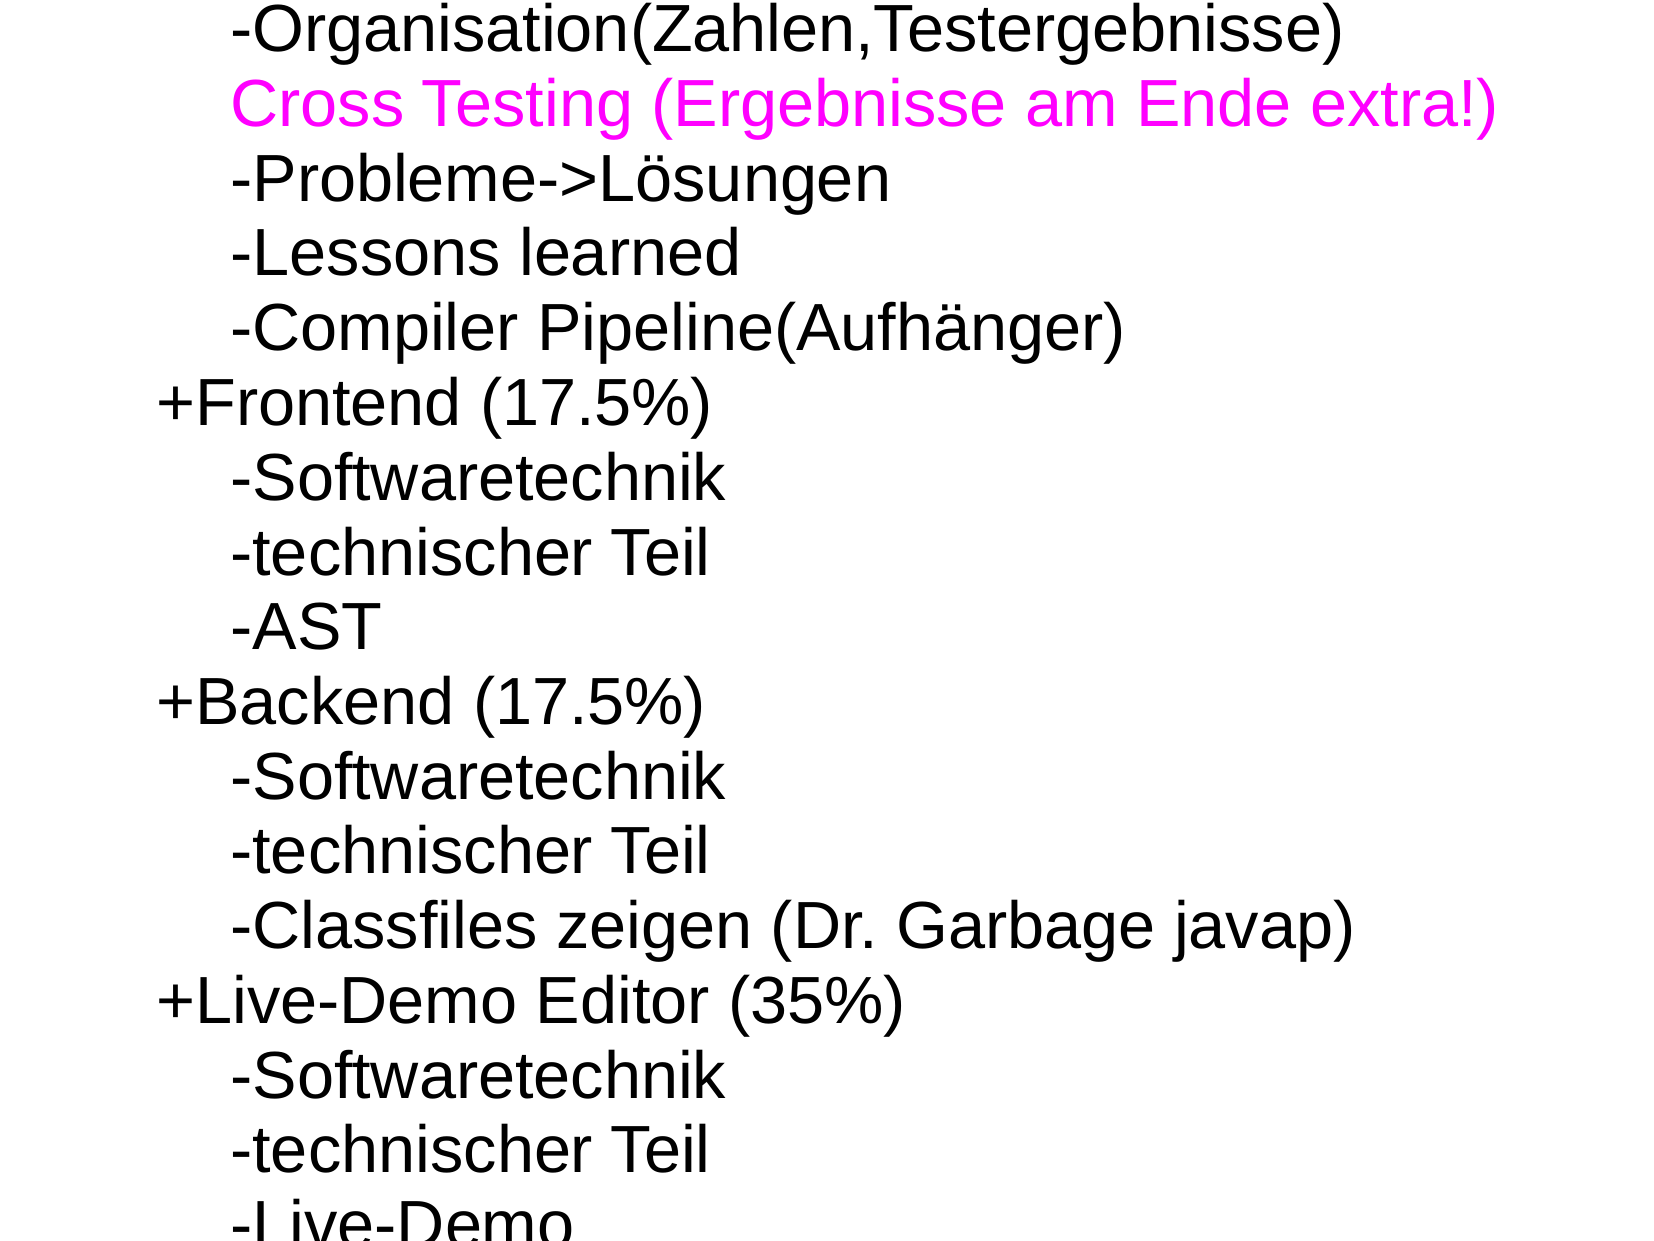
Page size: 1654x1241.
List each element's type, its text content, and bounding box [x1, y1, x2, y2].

text_box -40+ Minuten -Inhalt: +Sofwaretechnikzeug (Meta-Ebene) (30%) -Organisation(Zahlen,Testergebnisse) Cross Testing (Ergebnisse am Ende extra!) -Probleme->Lösungen -Lessons learned -Compiler Pipeline(Aufhänger) +Frontend (17.5%) -Softwaretechnik -technischer Teil -AST +Backend (17.5%) -Softwaretechnik -technischer Teil -Classfiles zeigen (Dr. Garbage javap) +Live-Demo Editor (35%) -Softwaretechnik -technischer Teil -Live-Demo Nochmal zurückspringen ein paar Folien Fazit -letzte Folie am wichtigsten(Zusammenfassung) Fragen lenken, positiv [82, 0, 1571, 1241]
